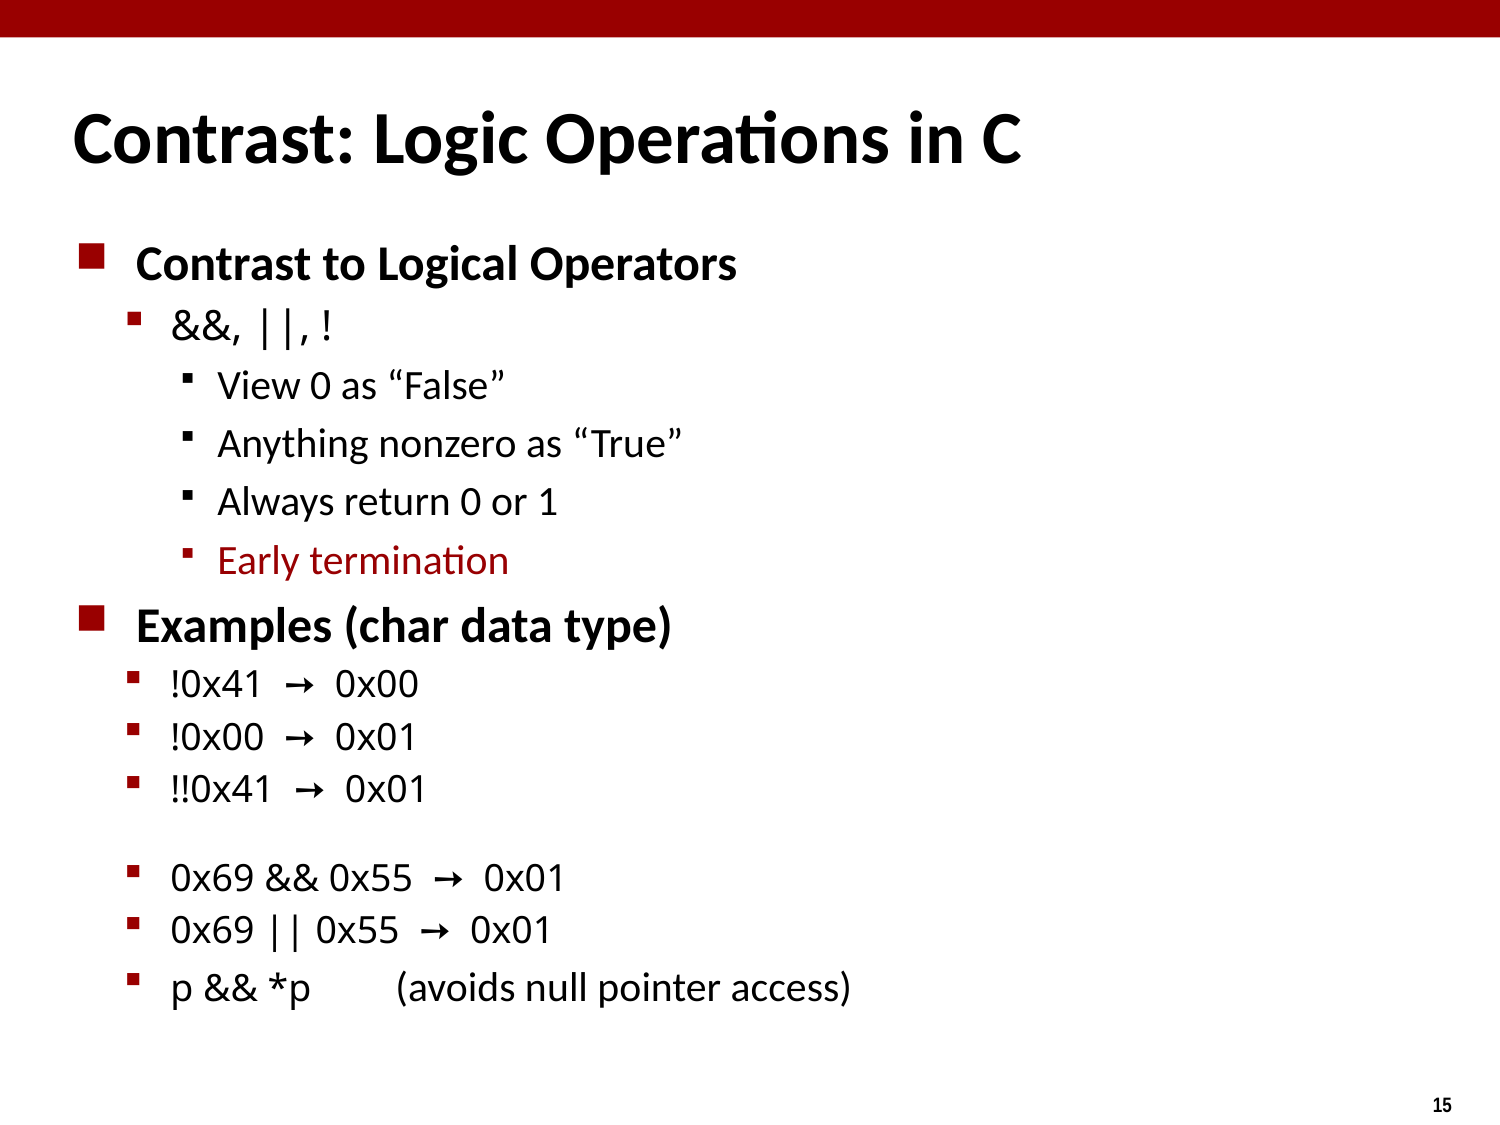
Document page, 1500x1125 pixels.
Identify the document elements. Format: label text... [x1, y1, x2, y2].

text_box Contrast to Logical Operators &&, ||, ! View 0 as “False” Anything nonzero as “True” Always return 0 or 1 Early termination Examples (char data type) !0x41 ➙ 0x00 !0x00 ➙ 0x01 !!0x41 ➙ 0x01 0x69 && 0x55 ➙ 0x01 0x69 || 0x55 ➙ 0x01 p && *p (avoids null pointer access) [65, 223, 1361, 1039]
text_box Contrast: Logic Operations in C [58, 71, 1304, 197]
